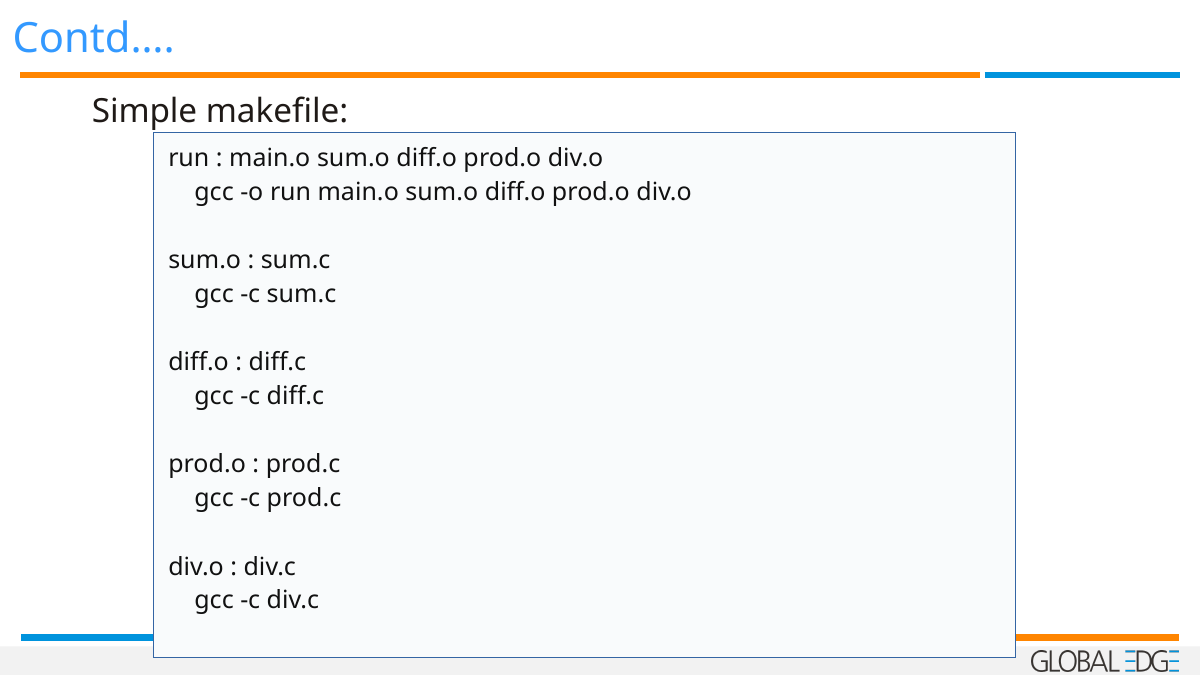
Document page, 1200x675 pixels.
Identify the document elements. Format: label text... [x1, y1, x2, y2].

picture [1031, 650, 1179, 672]
title Contd…. [12, 9, 1088, 63]
list Simple makefile: [21, 86, 1134, 627]
text_box run : main.o sum.o diff.o prod.o div.o gcc -o run main.o sum.o diff.o prod.o div.o sum.o : sum.c gcc -c sum.c diff.o : diff.c gcc -c diff.c prod.o : prod.c gcc -c prod.c div.o : div.c gcc -c div.c [153, 132, 1016, 587]
